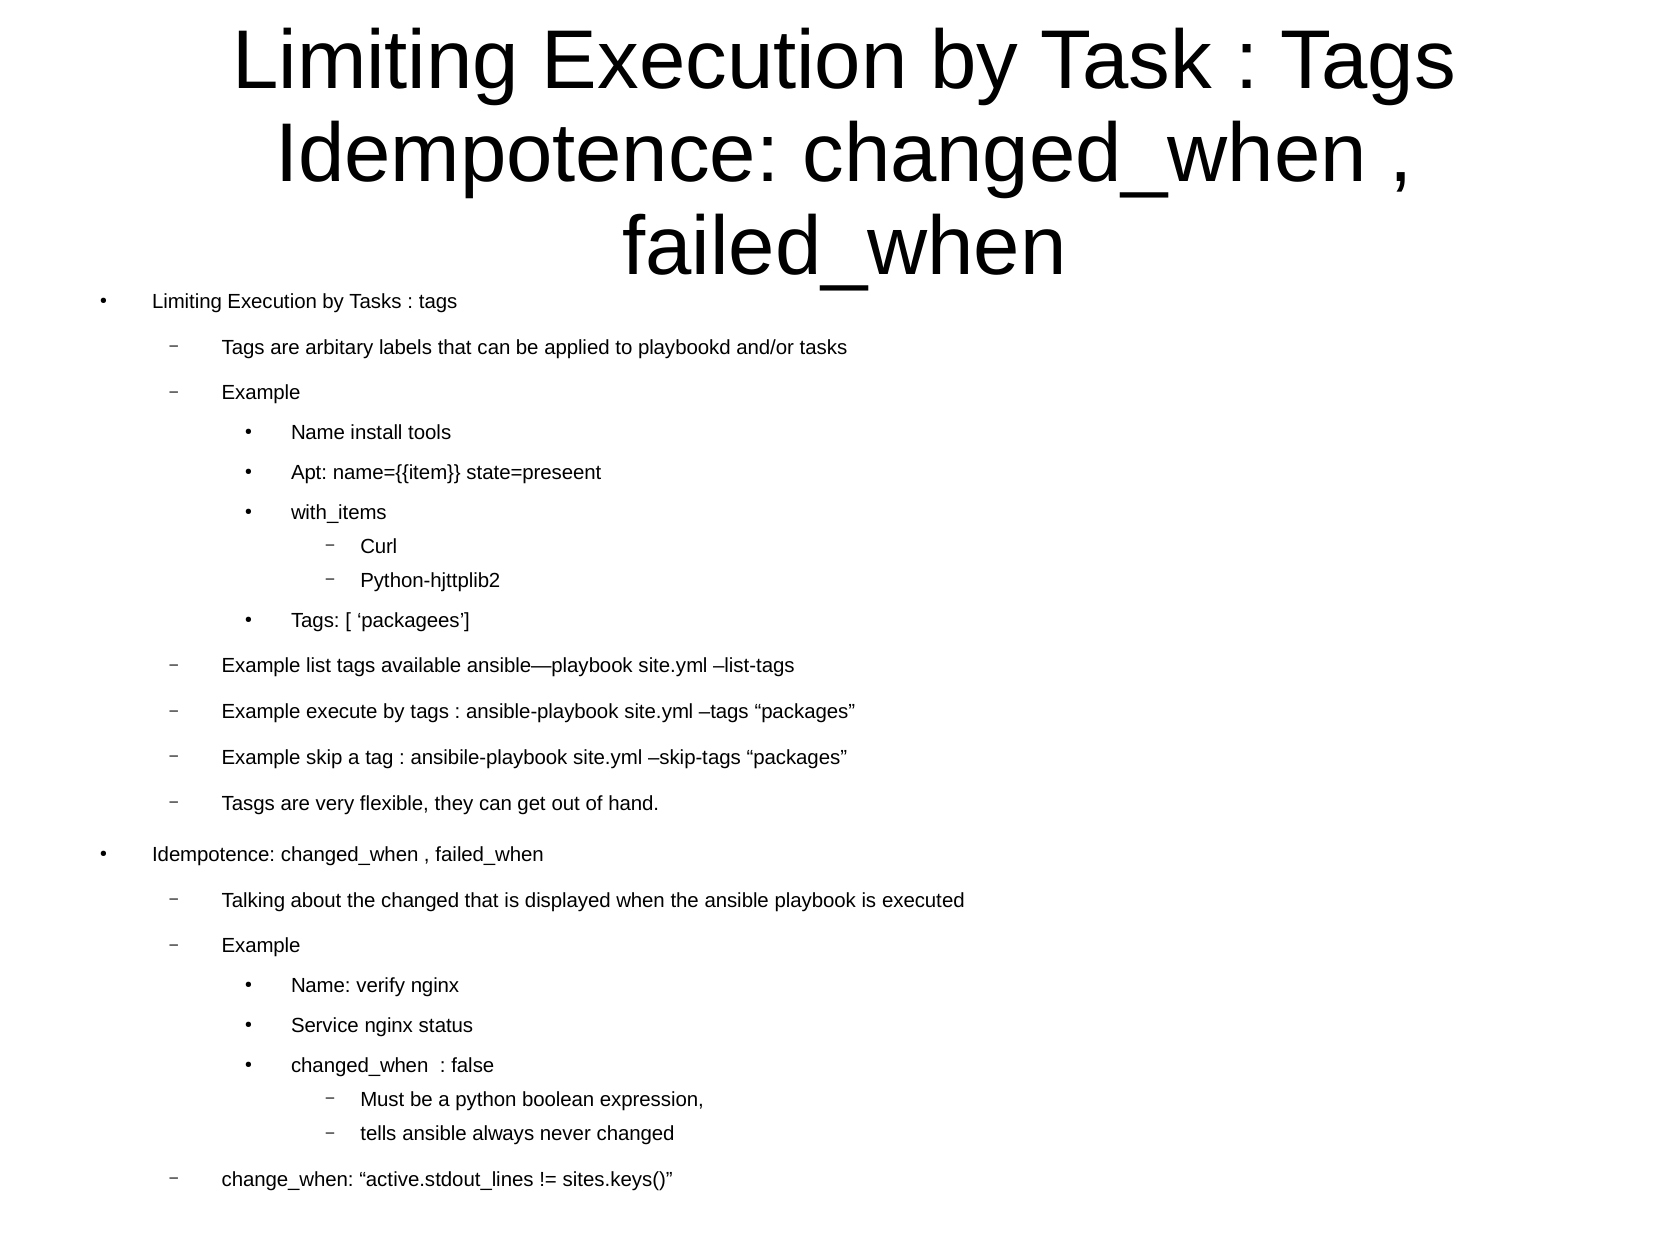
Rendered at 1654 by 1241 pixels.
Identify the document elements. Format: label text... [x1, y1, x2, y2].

list Limiting Execution by Tasks : tags Tags are arbitary labels that can be applied to playbookd and/or tasks Example Name install tools Apt: name={{item}} state=preseent with_items Curl Python-hjttplib2 Tags: [ ‘packagees’] Example list tags available ansible—playbook site.yml –list-tags Example execute by tags : ansible-playbook site.yml –tags “packages” Example skip a tag : ansibile-playbook site.yml –skip-tags “packages” Tasgs are very flexible, they can get out of hand. Idempotence: changed_when , failed_when Talking about the changed that is displayed when the ansible playbook is executed Example Name: verify nginx Service nginx status changed_when : false Must be a python boolean expression, tells ansible always never changed change_when: “active.stdout_lines != sites.keys()” [82, 290, 1571, 1193]
title Limiting Execution by Task : Tags Idempotence: changed_when , failed_when [82, 13, 1571, 290]
